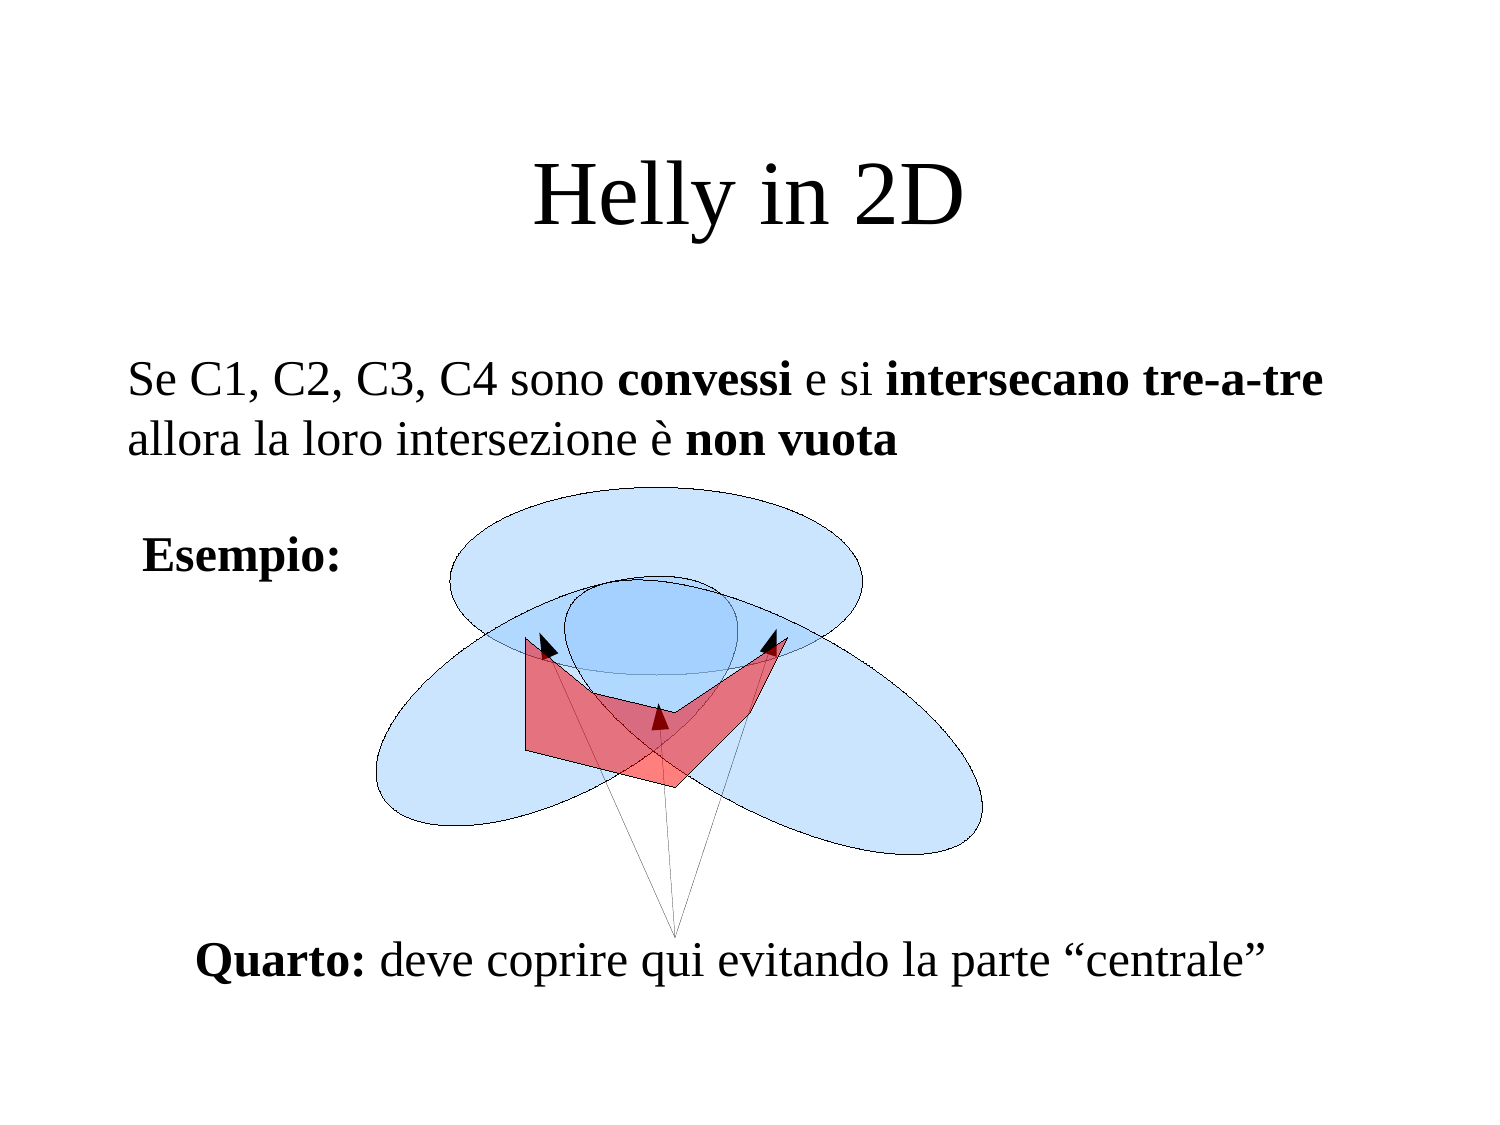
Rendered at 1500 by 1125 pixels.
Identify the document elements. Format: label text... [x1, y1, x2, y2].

text_box Esempio: [127, 513, 428, 589]
text_box Se C1, C2, C3, C4 sono convessi e si intersecano tre-a-tre allora la loro intersezione è non vuota [112, 337, 1388, 473]
text_box [376, 487, 983, 855]
title Helly in 2D [112, 107, 1387, 280]
text_box Quarto: deve coprire qui evitando la parte “centrale” [179, 919, 1380, 994]
